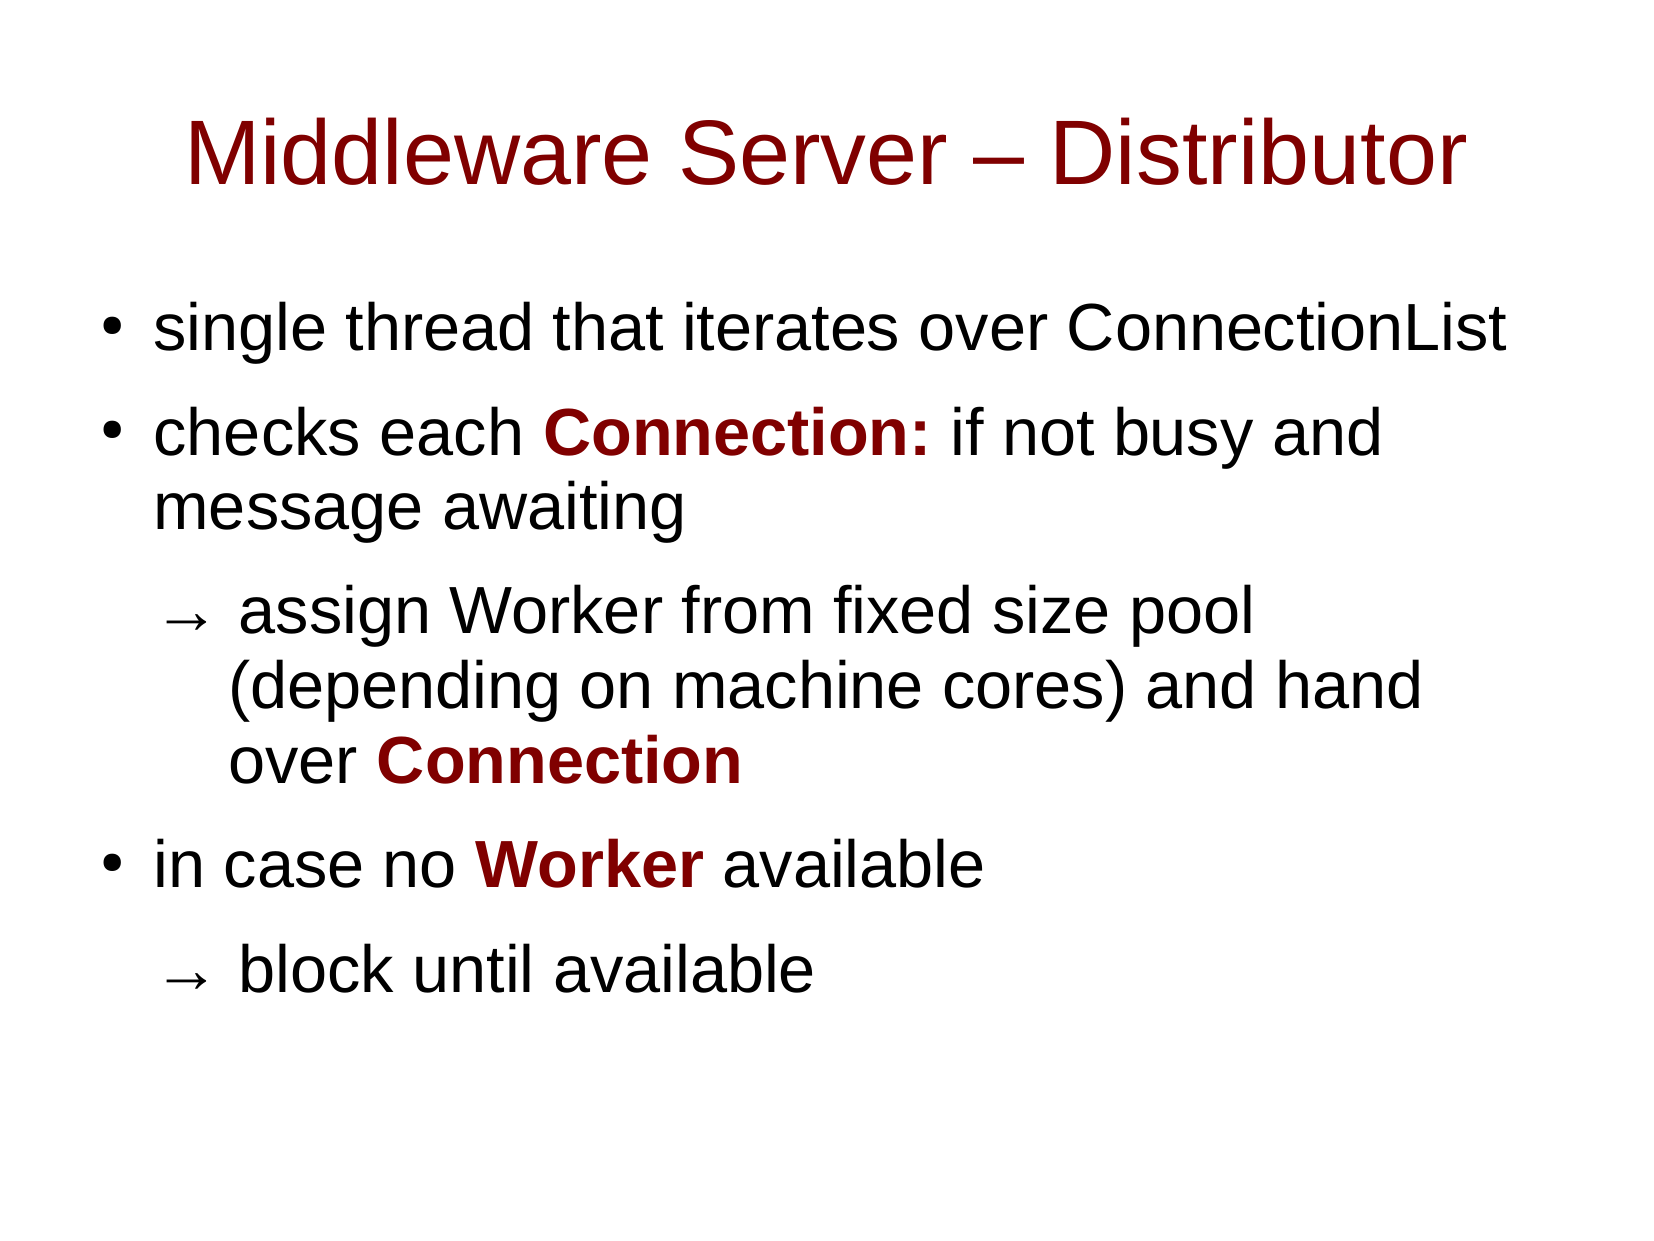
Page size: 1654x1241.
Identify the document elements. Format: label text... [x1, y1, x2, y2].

list single thread that iterates over ConnectionList checks each Connection: if not busy and message awaiting → assign Worker from fixed size pool (depending on machine cores) and hand over Connection in case no Worker available → block until available [82, 290, 1571, 1010]
title Middleware Server – Distributor [82, 49, 1571, 257]
